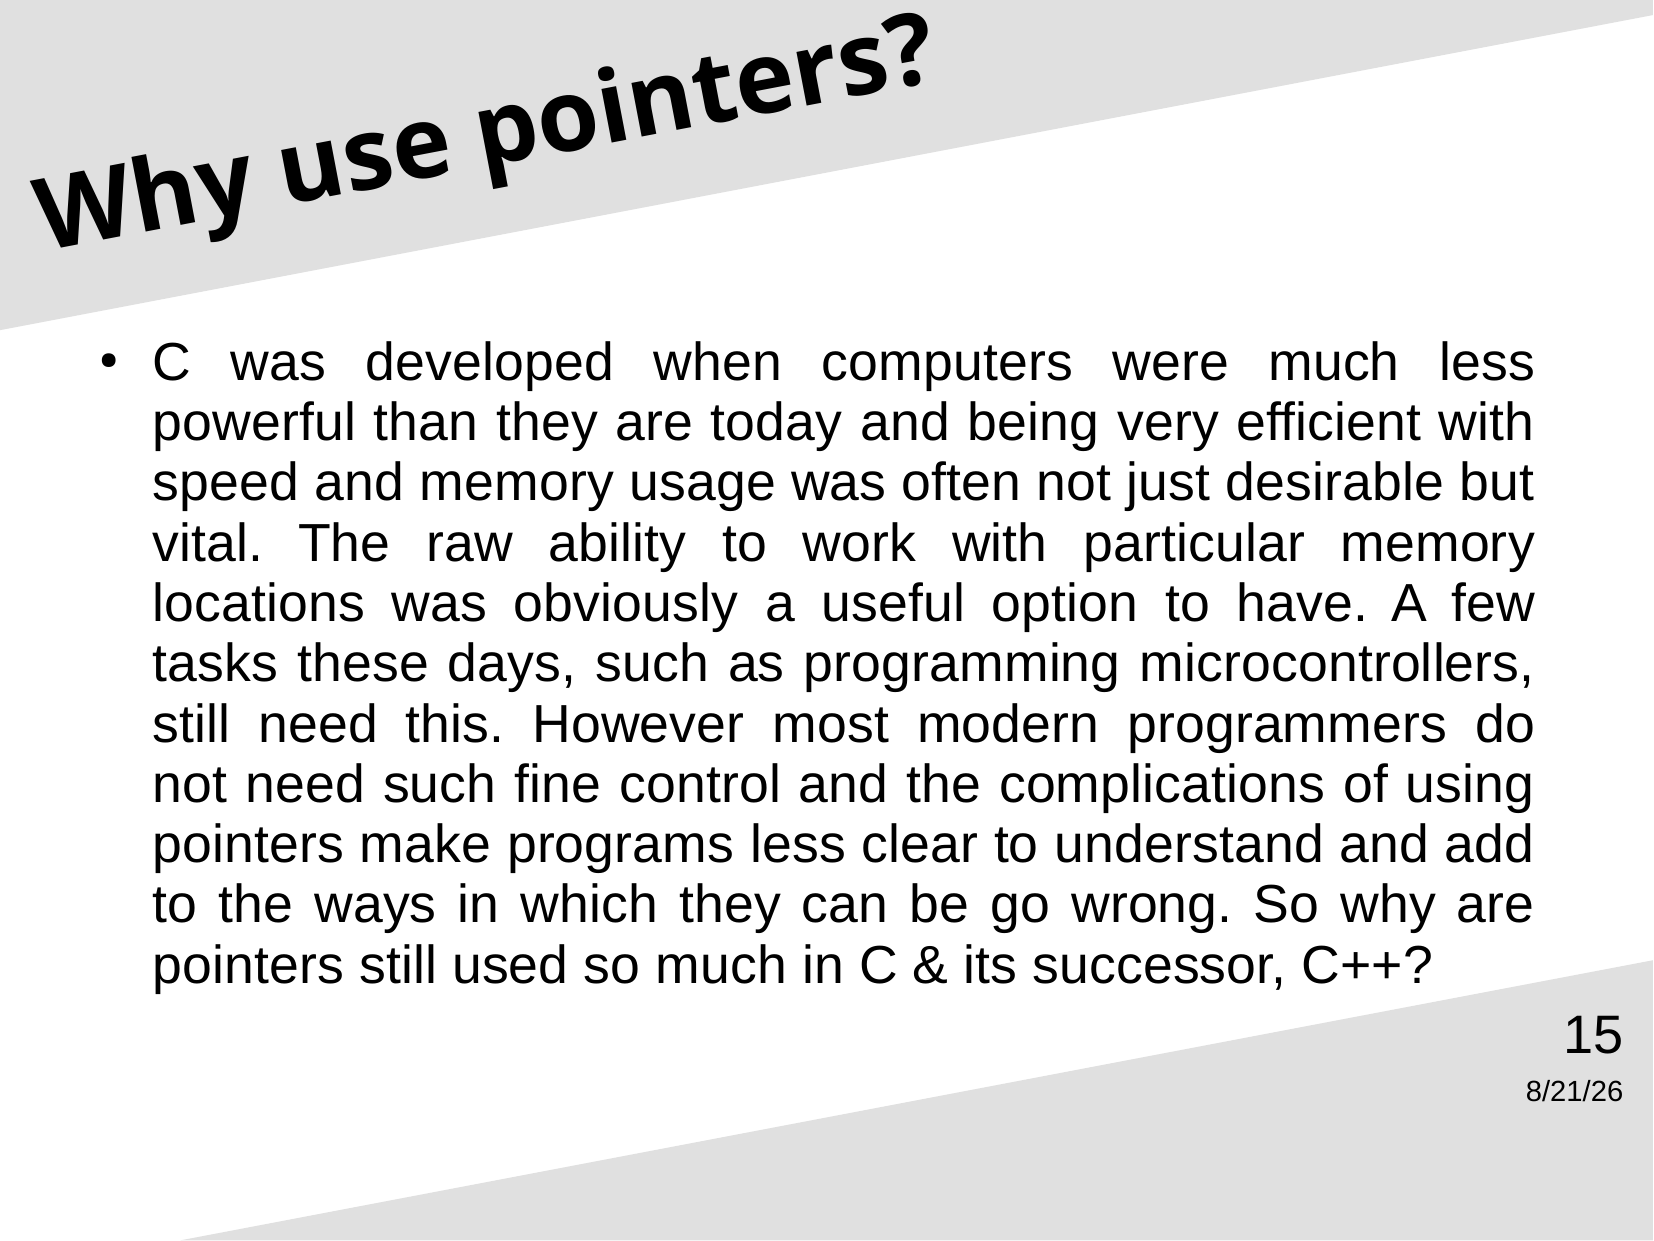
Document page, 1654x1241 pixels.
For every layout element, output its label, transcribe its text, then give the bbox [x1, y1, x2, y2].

list C was developed when computers were much less powerful than they are today and being very efficient with speed and memory usage was often not just desirable but vital. The raw ability to work with particular memory locations was obviously a useful option to have. A few tasks these days, such as programming microcontrollers, still need this. However most modern programmers do not need such fine control and the complications of using pointers make programs less clear to understand and add to the ways in which they can be go wrong. So why are pointers still used so much in C & its successor, C++? [82, 331, 1538, 1052]
title Why use pointers? [16, 0, 1518, 315]
